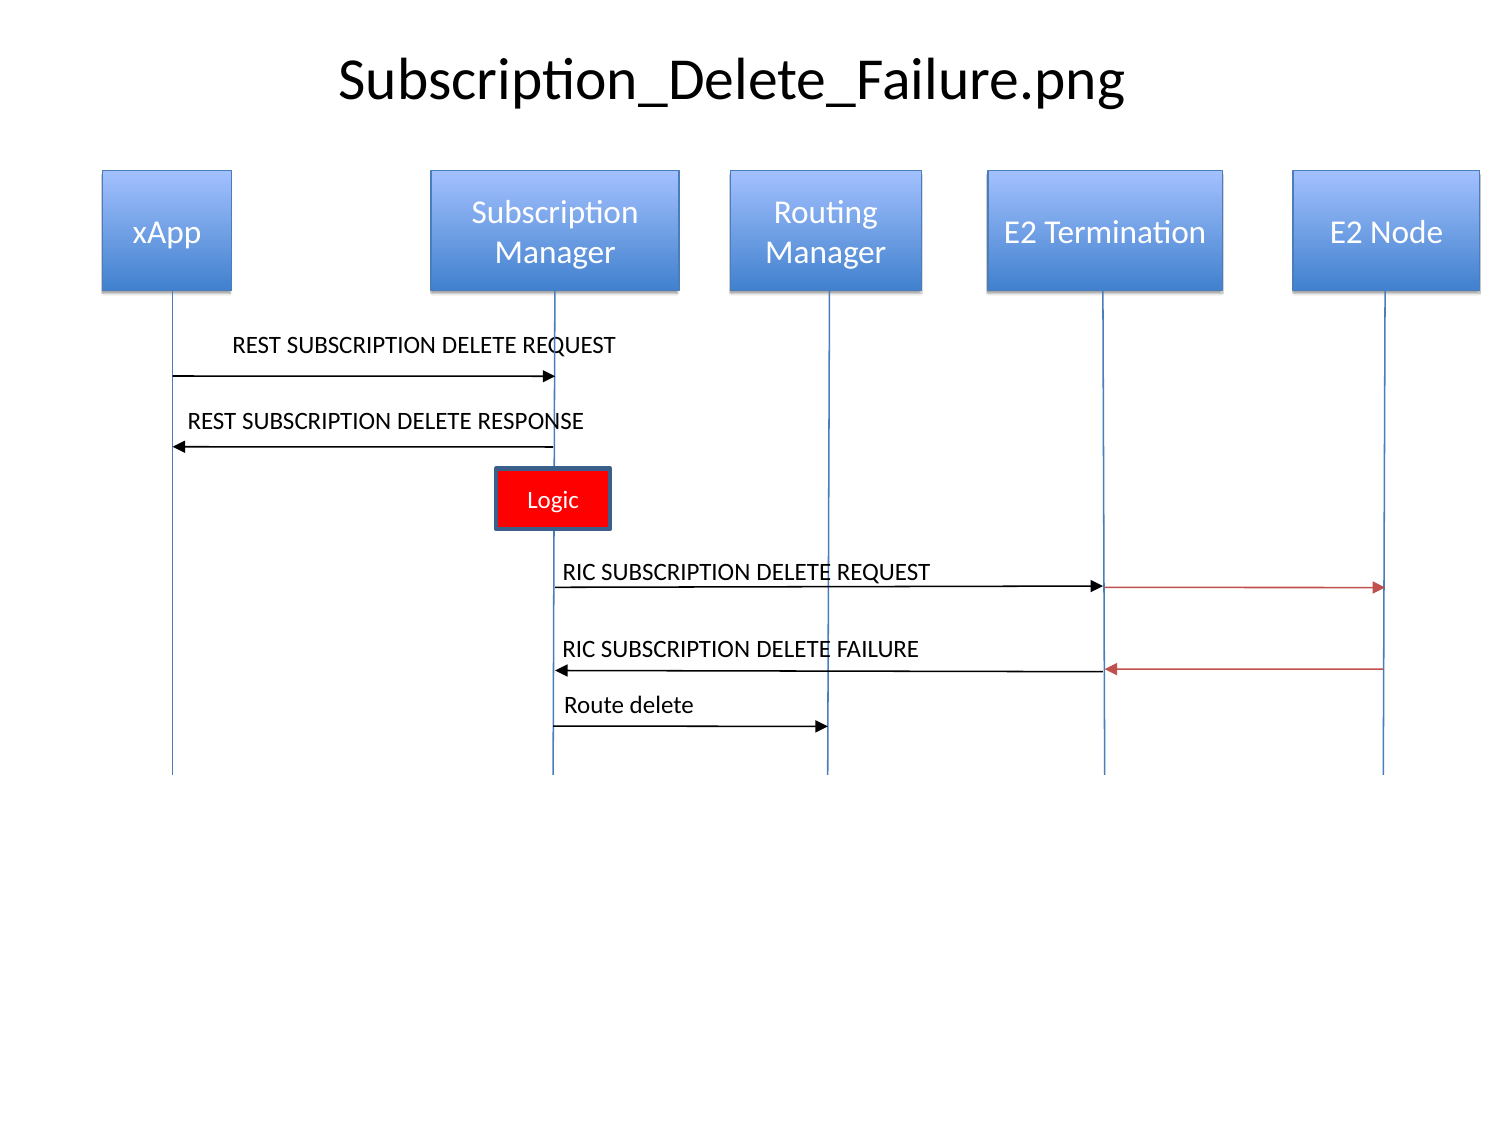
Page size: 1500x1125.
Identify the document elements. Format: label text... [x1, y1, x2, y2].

text_box REST SUBSCRIPTION DELETE REQUEST [556, 321, 632, 367]
text_box Logic [496, 468, 611, 530]
text_box Subscription Manager [431, 170, 680, 291]
text_box REST SUBSCRIPTION DELETE REQUEST [217, 321, 553, 367]
text_box Routing Manager [730, 170, 922, 291]
text_box RIC SUBSCRIPTION DELETE FAILURE [547, 625, 1034, 671]
text_box E2 Termination [987, 170, 1223, 291]
text_box Route delete [549, 681, 756, 727]
text_box E2 Node [1293, 170, 1480, 291]
text_box RIC SUBSCRIPTION DELETE REQUEST [547, 547, 1046, 593]
text_box xApp [102, 170, 232, 291]
text_box REST SUBSCRIPTION DELETE RESPONSE [172, 397, 715, 442]
title Subscription_Delete_Failure.png [57, 32, 1408, 120]
